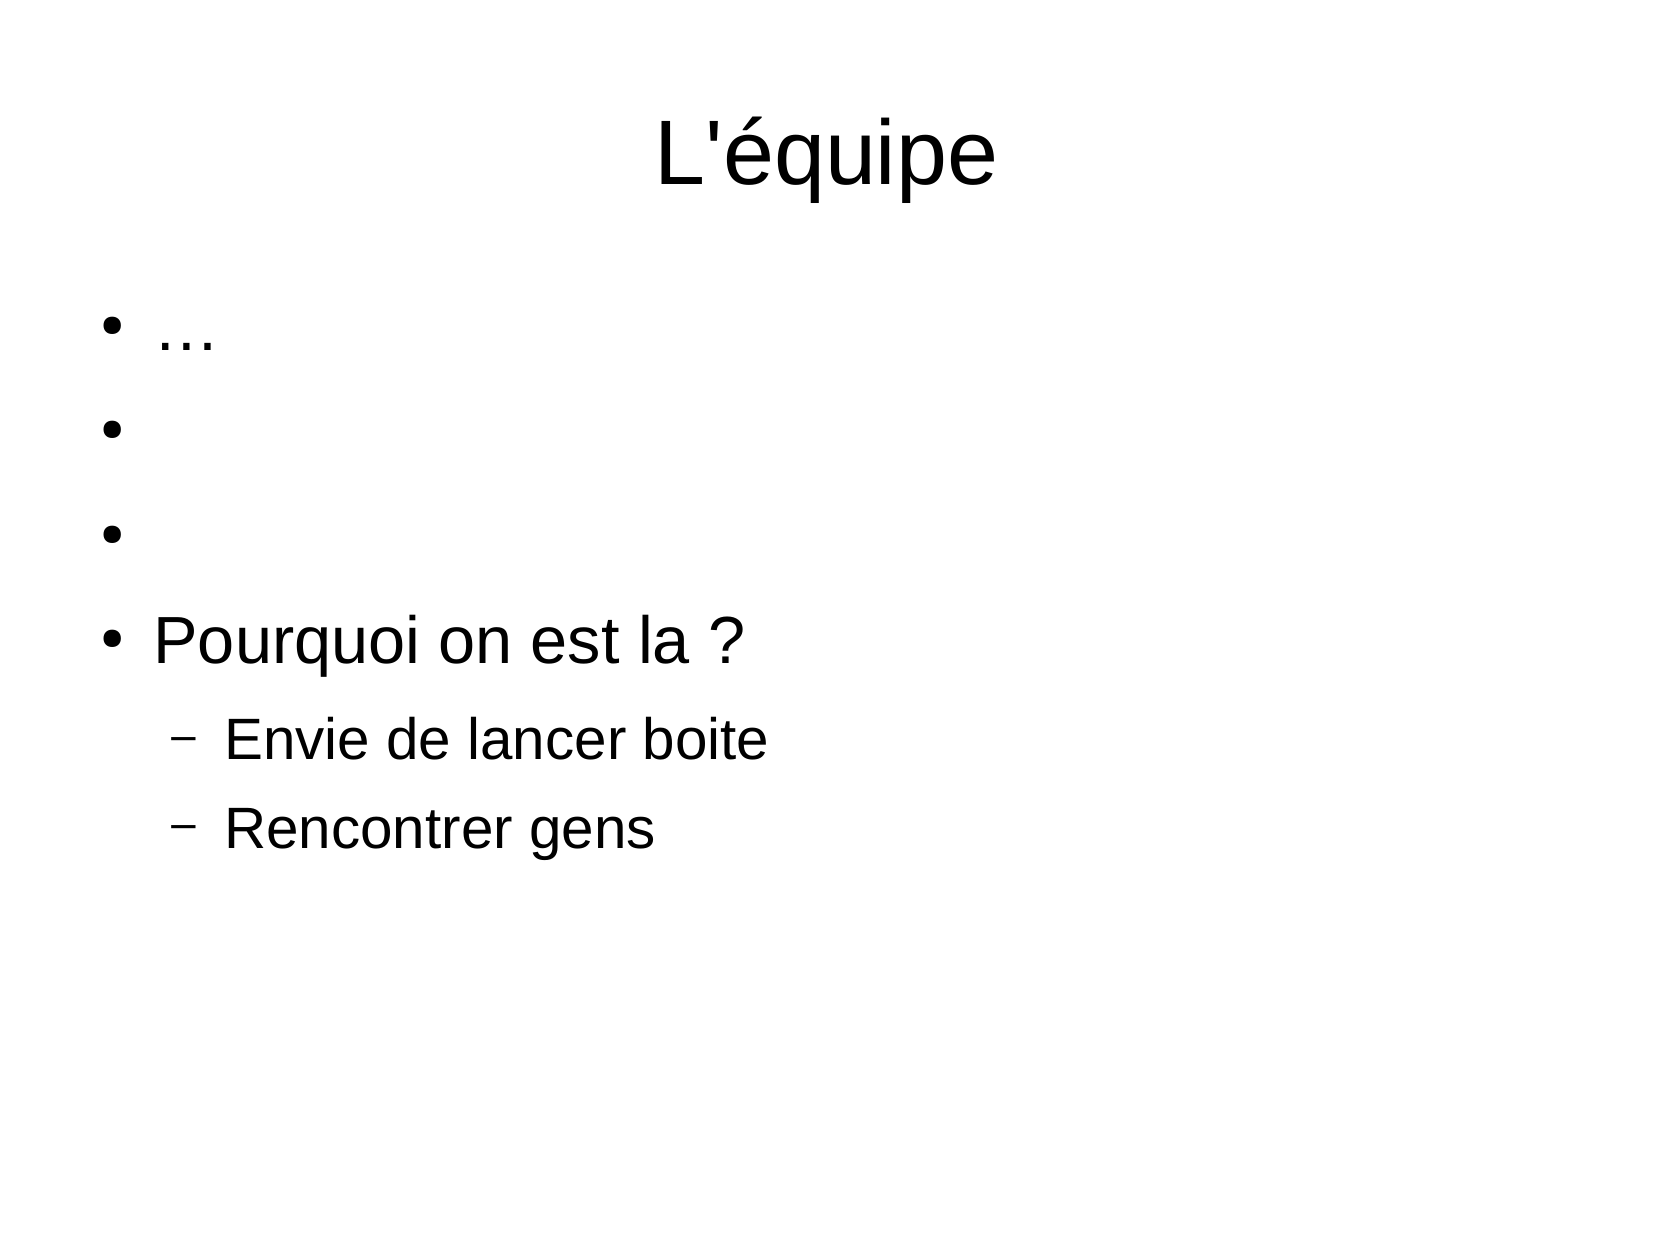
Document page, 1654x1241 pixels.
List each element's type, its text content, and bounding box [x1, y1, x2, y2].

list … Pourquoi on est la ? Envie de lancer boite Rencontrer gens [82, 290, 1571, 1010]
title L'équipe [82, 49, 1571, 257]
